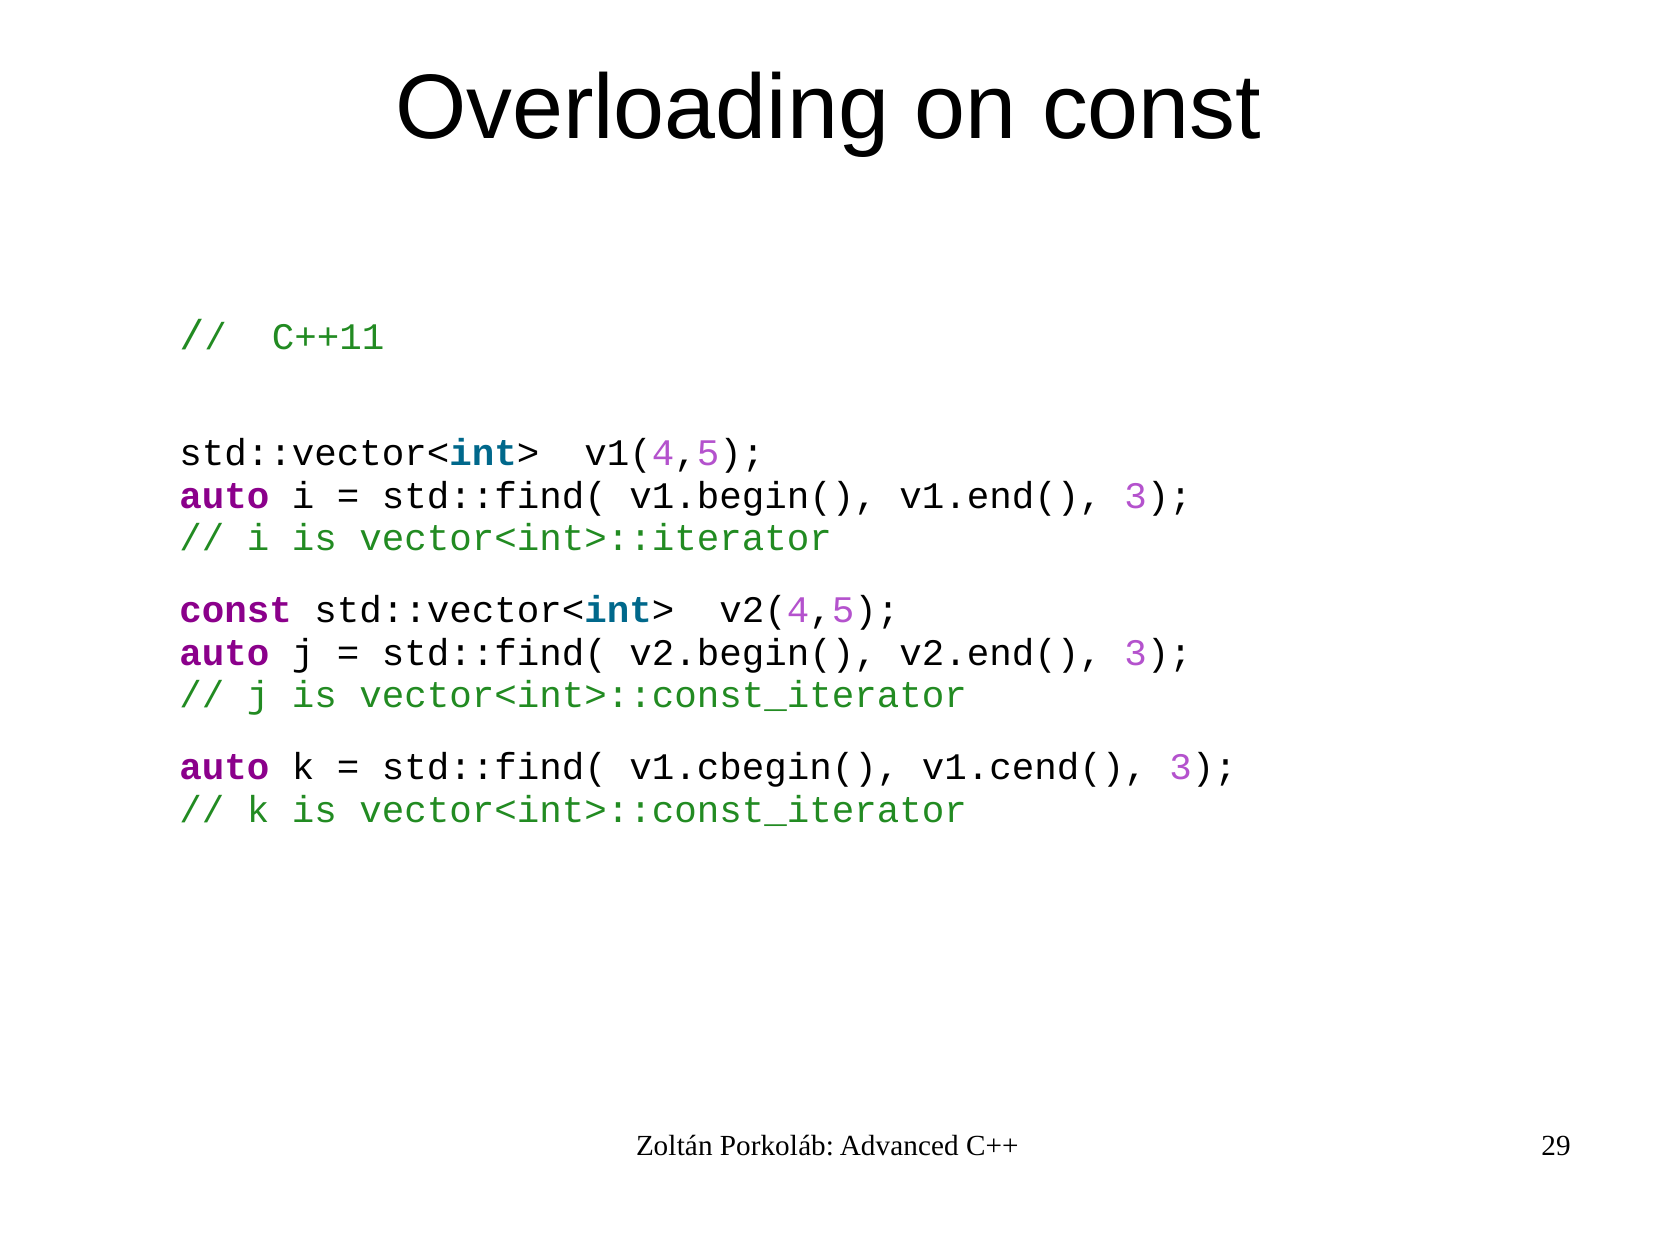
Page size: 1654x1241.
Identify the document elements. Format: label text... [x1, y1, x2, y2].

title Overloading on const [60, 2, 1598, 211]
list // C++11 std::vector<int> v1(4,5); auto i = std::find( v1.begin(), v1.end(), 3); // i is vector<int>::iterator const std::vector<int> v2(4,5); auto j = std::find( v2.begin(), v2.end(), 3); // j is vector<int>::const_iterator auto k = std::find( v1.cbegin(), v1.cend(), 3); // k is vector<int>::const_iterator [108, 315, 1654, 991]
